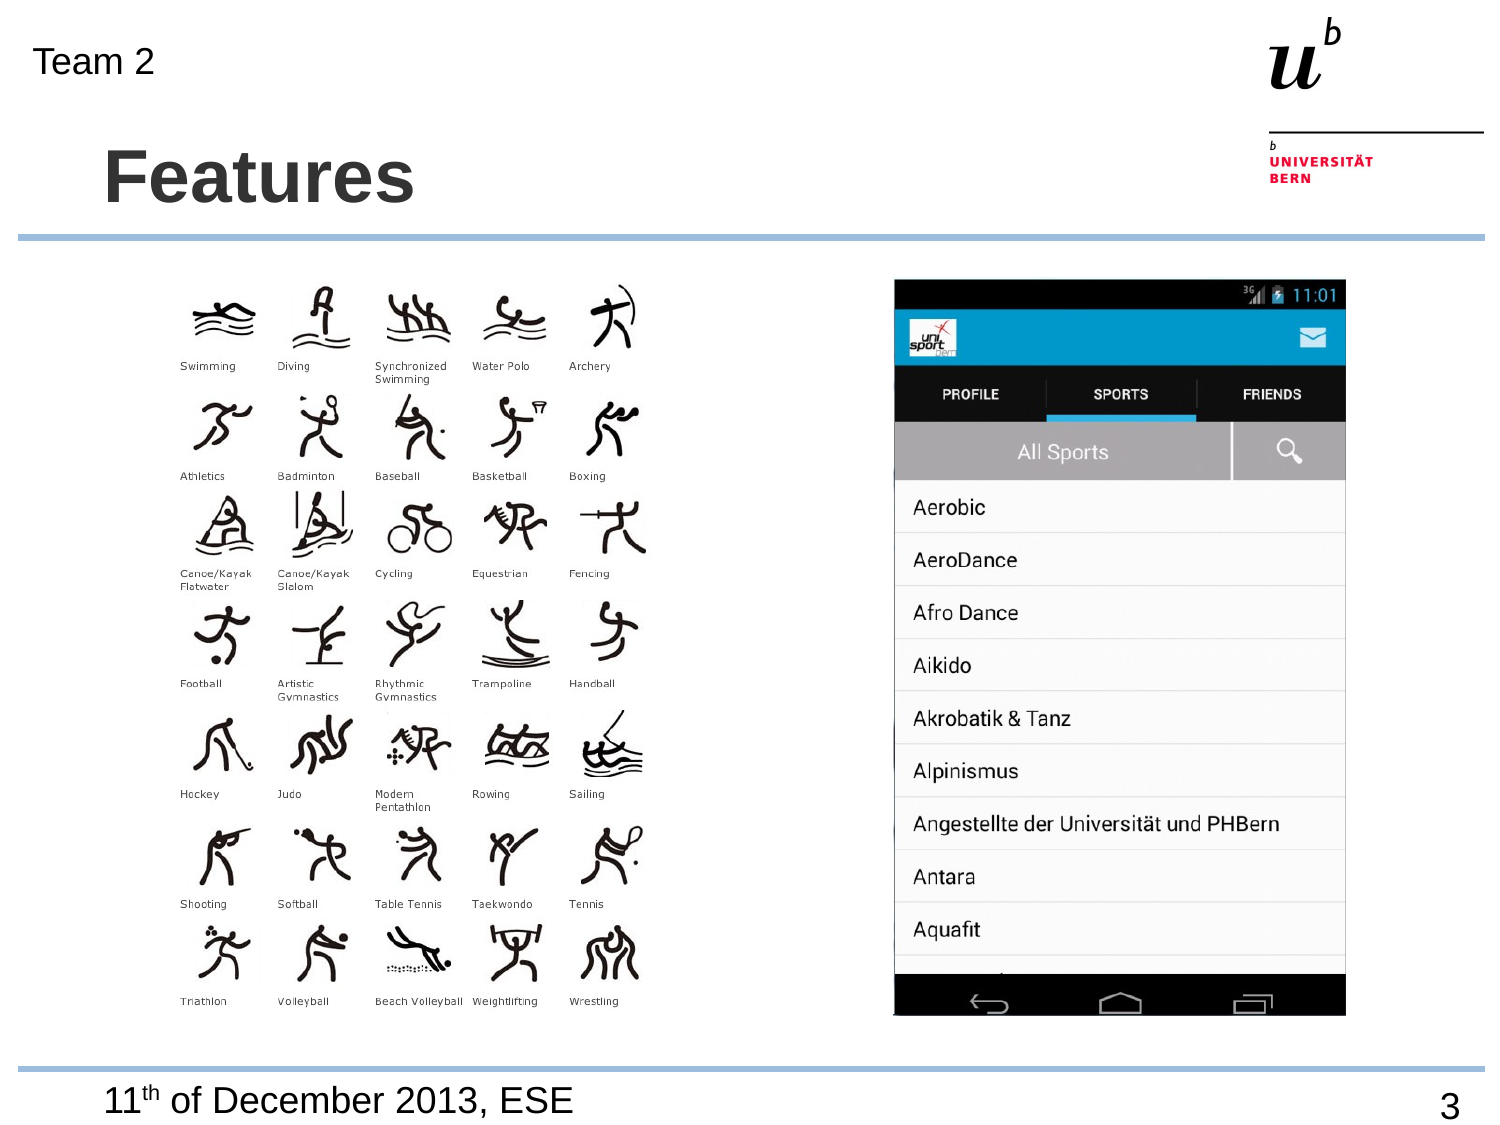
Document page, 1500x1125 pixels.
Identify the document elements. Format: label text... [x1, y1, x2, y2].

footer Team 2 [17, 29, 904, 71]
picture [893, 277, 1346, 1016]
picture [1300, 328, 1326, 347]
slide_number 11th of December 2013, ESE [88, 1068, 1375, 1120]
picture [135, 274, 696, 1013]
picture [909, 319, 957, 356]
title Features [88, 129, 1175, 241]
picture [1269, 17, 1484, 183]
slide_number <Nummer> [1425, 1074, 1485, 1104]
